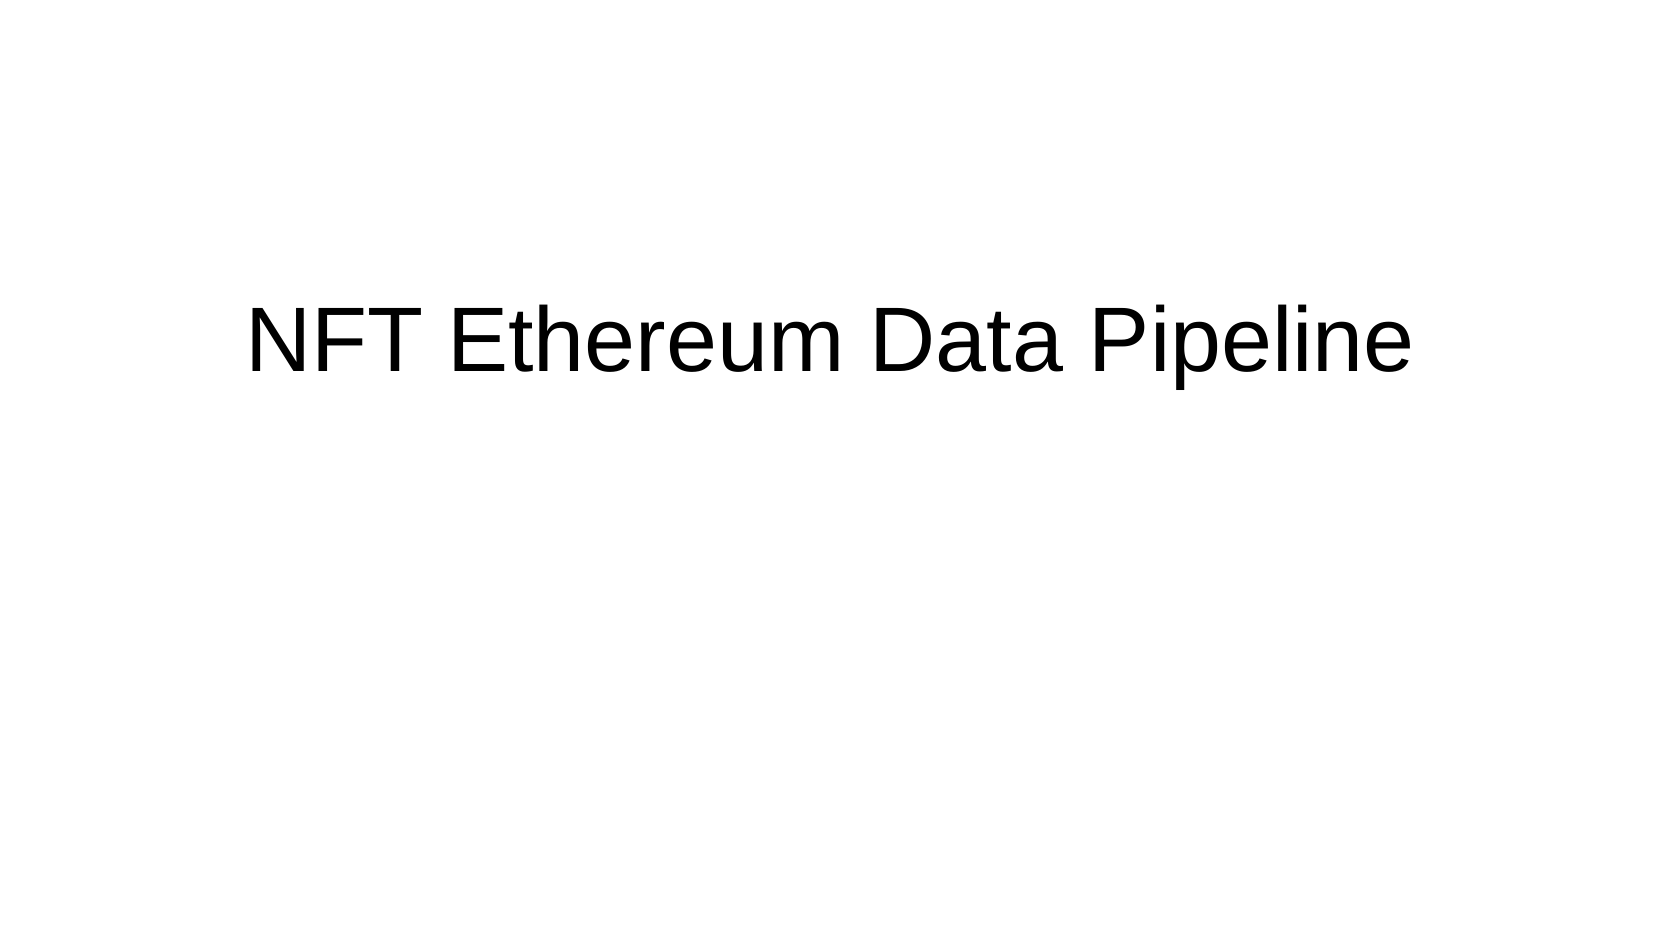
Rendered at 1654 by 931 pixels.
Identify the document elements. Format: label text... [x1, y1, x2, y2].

title NFT Ethereum Data Pipeline [86, 262, 1576, 418]
